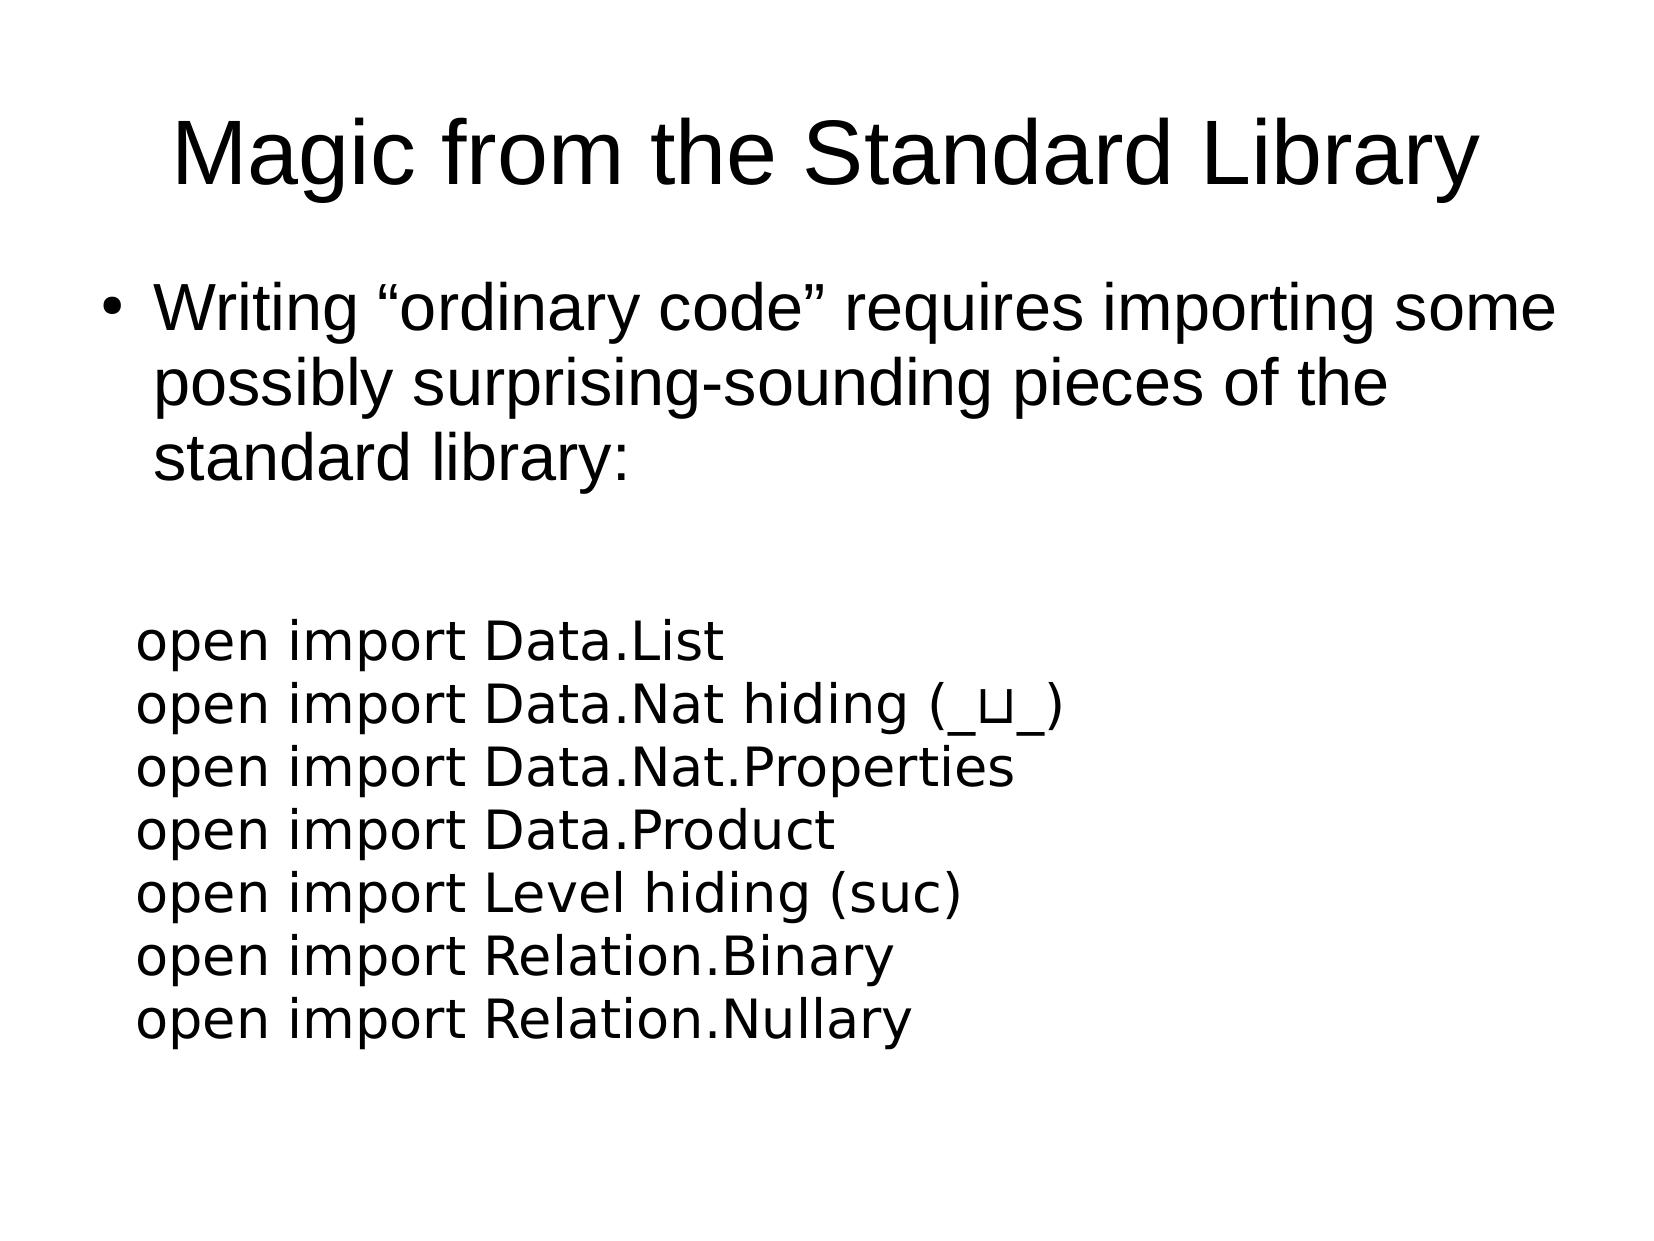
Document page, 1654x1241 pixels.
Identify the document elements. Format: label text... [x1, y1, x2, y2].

list Writing “ordinary code” requires importing some possibly surprising-sounding pieces of the standard library: [82, 270, 1571, 610]
list open import Data.List open import Data.Nat hiding (_⊔_) open import Data.Nat.Properties open import Data.Product open import Level hiding (suc) open import Relation.Binary open import Relation.Nullary [135, 609, 1636, 1231]
title Magic from the Standard Library [82, 49, 1571, 257]
